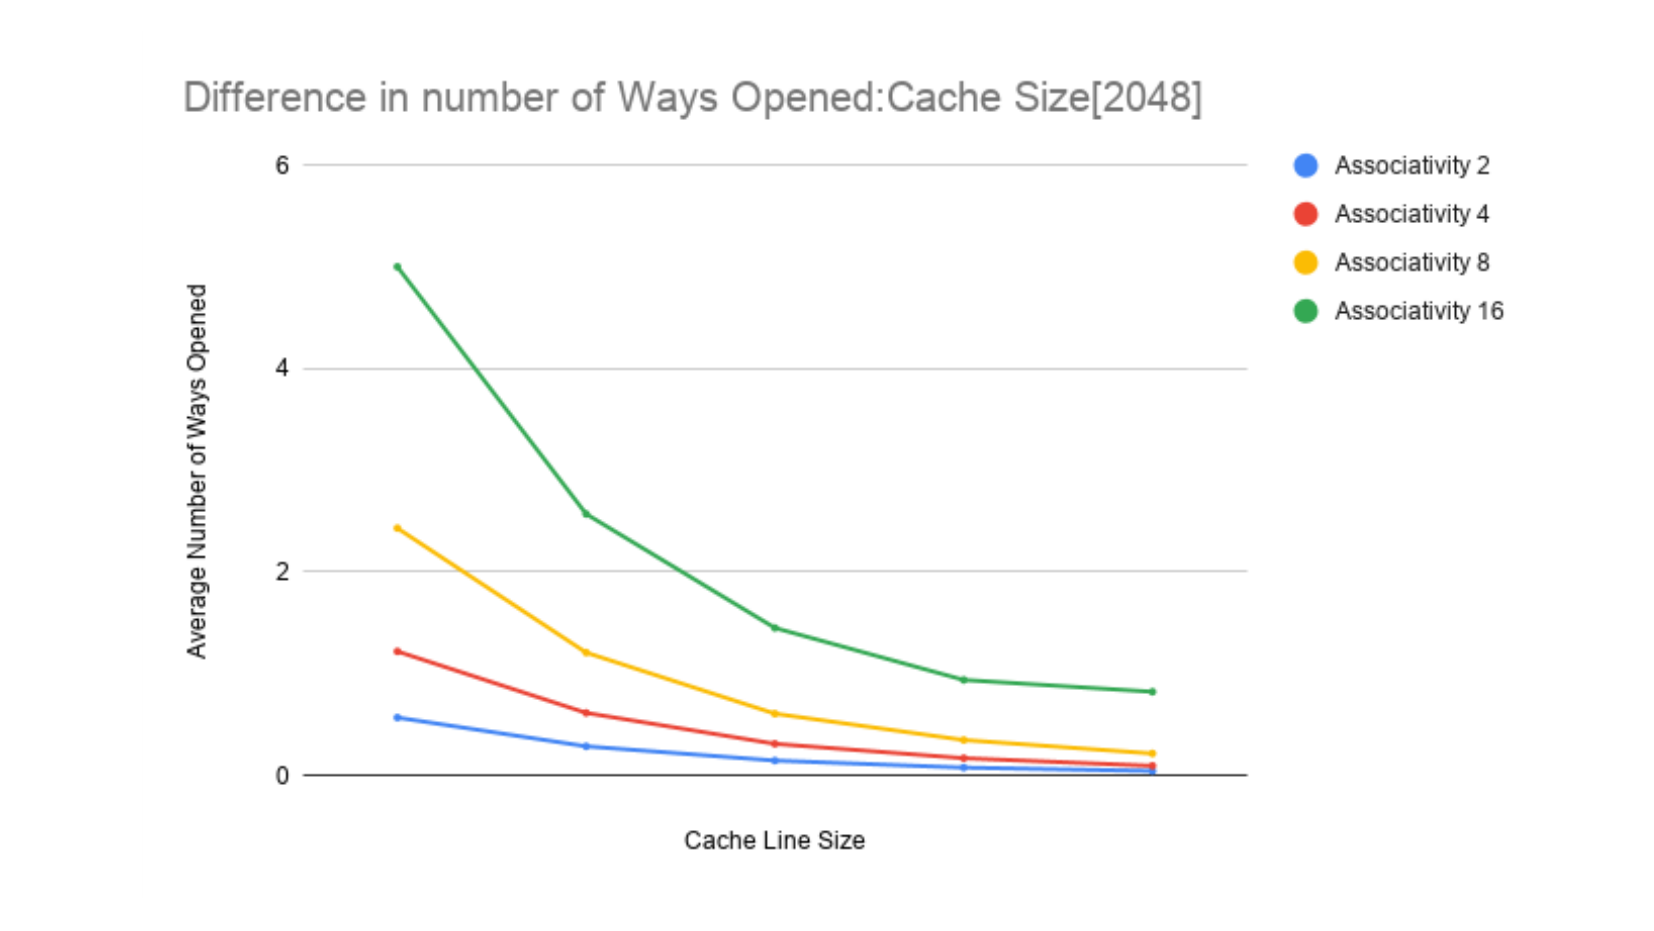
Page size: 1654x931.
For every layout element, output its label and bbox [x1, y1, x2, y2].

picture [141, 31, 1548, 898]
